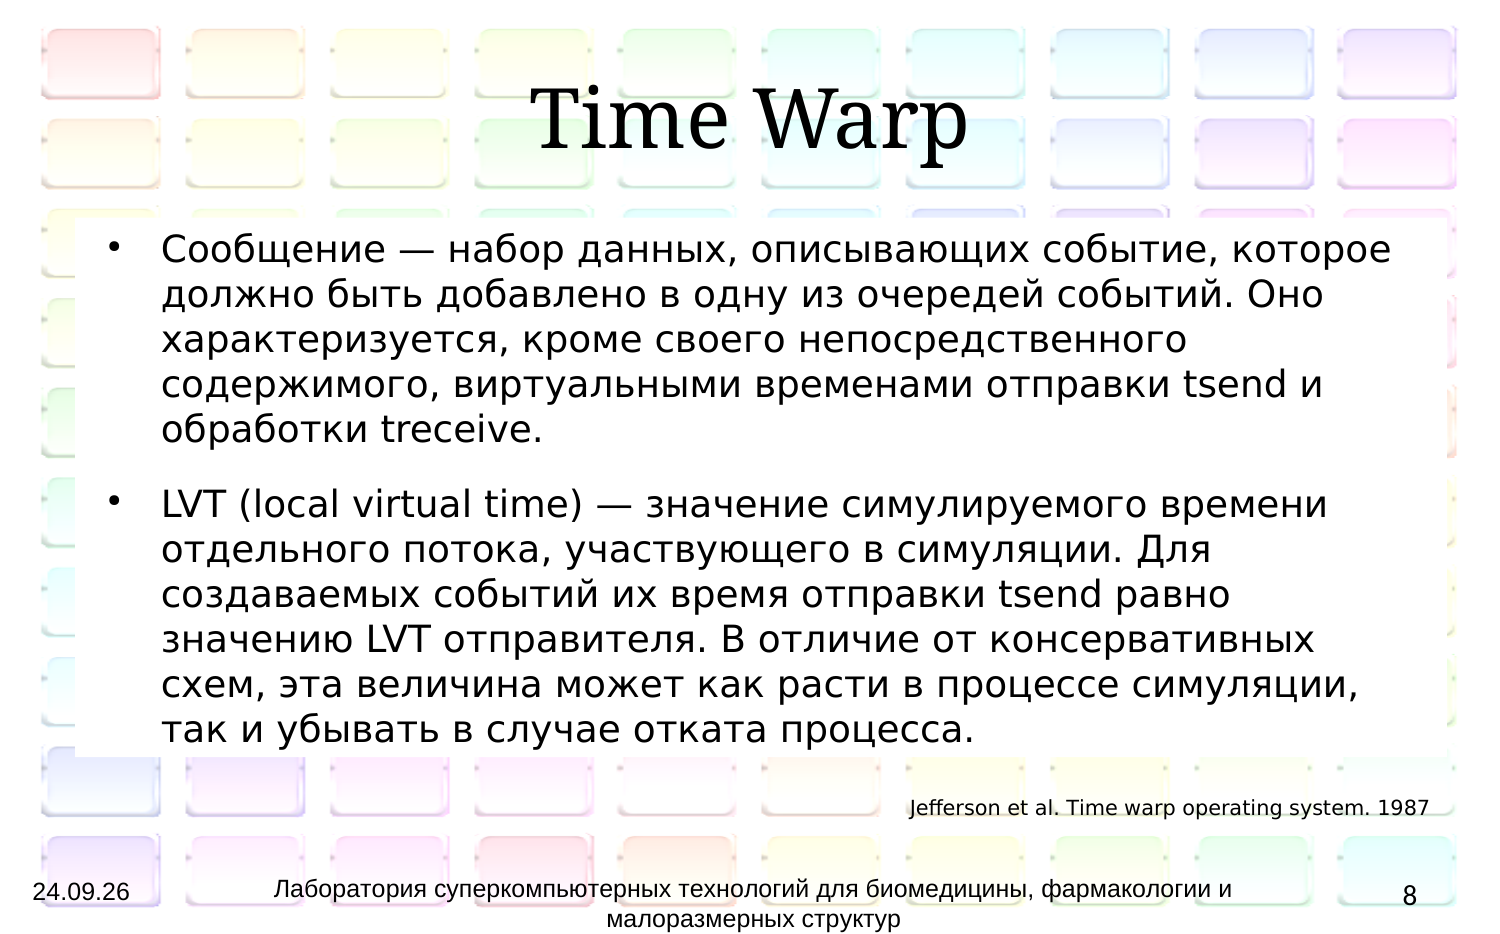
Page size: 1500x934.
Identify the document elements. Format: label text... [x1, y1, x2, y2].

list Сообщение — набор данных, описывающих событие, которое должно быть добавлено в одну из очередей событий. Оно характеризуется, кроме своего непосредственного содержимого, виртуальными временами отправки tsend и обработки treceive. LVT (local virtual time) — значение симулируемого времени отдельного потока, участвующего в симуляции. Для создаваемых событий их время отправки tsend равно значению LVT отправителя. В отличие от консервативных схем, эта величина может как расти в процессе симуляции, так и убывать в случае отката процесса. [75, 217, 1447, 758]
text_box <номер> [1387, 868, 1473, 918]
text_box 14.04.14 [17, 868, 184, 918]
title Time Warp [75, 37, 1426, 193]
text_box Jefferson et al. Time warp operating system. 1987 [895, 787, 1448, 832]
picture [0, 0, 1500, 934]
text_box Лаборатория суперкомпьютерных технологий для биомедицины, фармакологии и малоразмерных структур [171, 864, 1338, 915]
